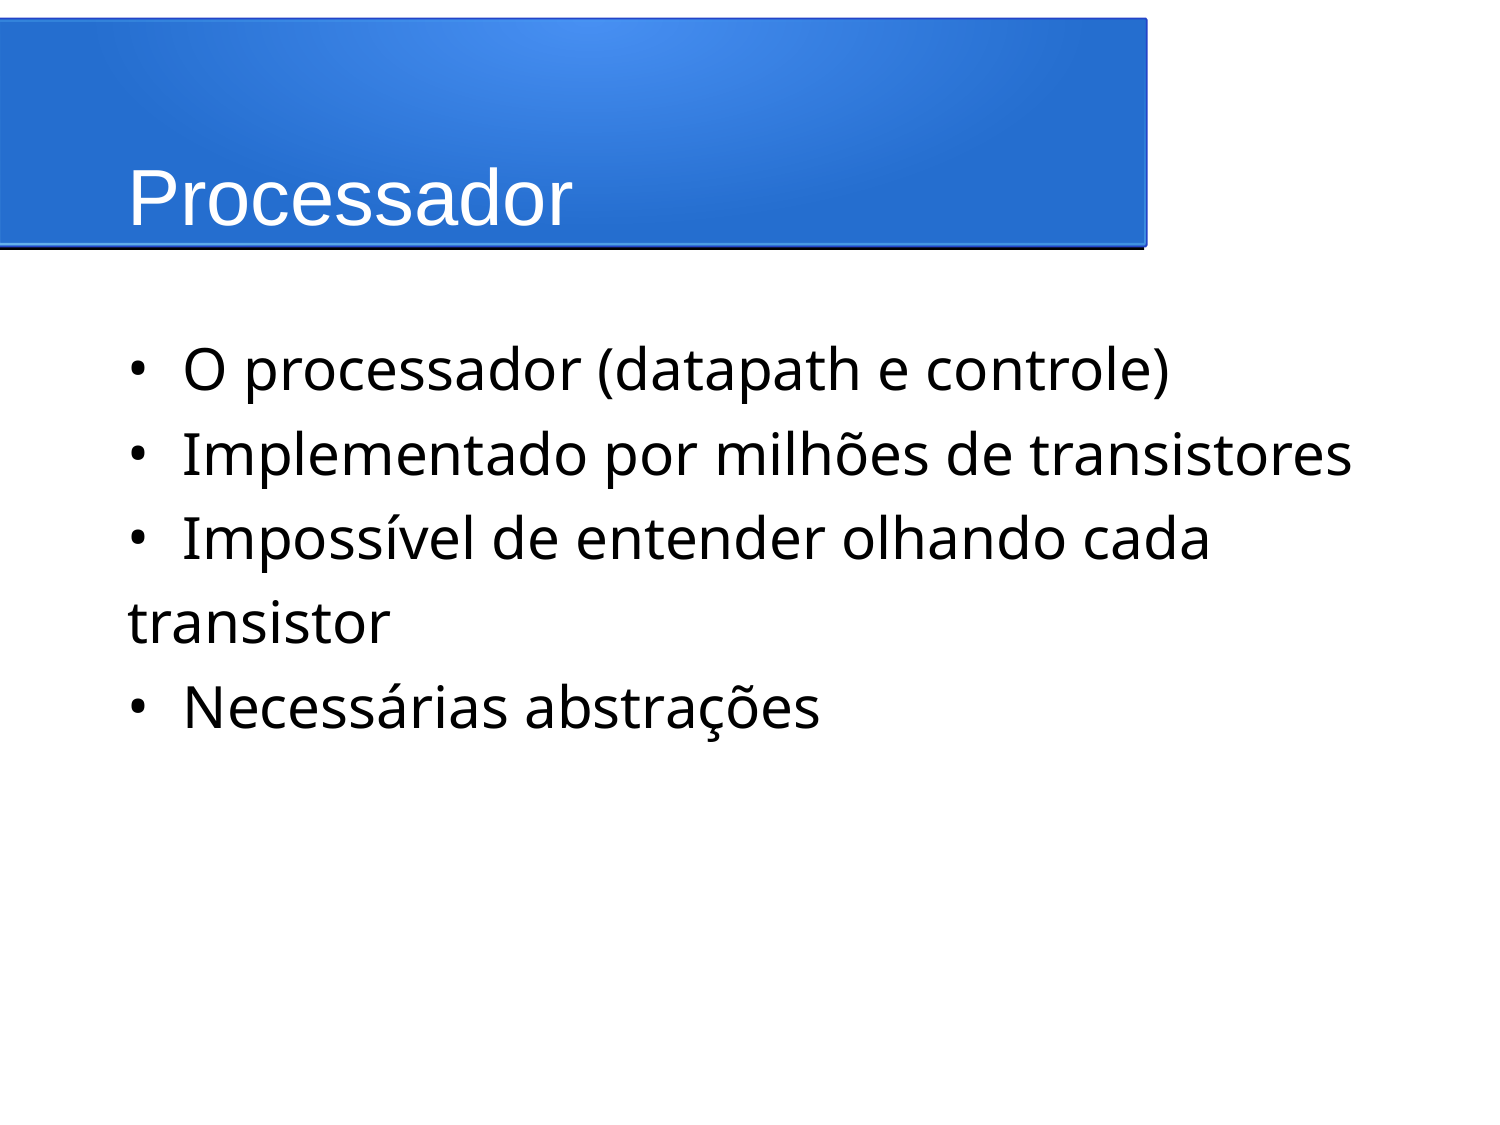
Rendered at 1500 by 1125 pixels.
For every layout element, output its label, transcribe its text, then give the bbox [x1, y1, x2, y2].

list O processador (datapath e controle) Implementado por milhões de transistores Impossível de entender olhando cada transistor Necessárias abstrações [112, 324, 1388, 1000]
title Processador [112, 99, 1388, 288]
